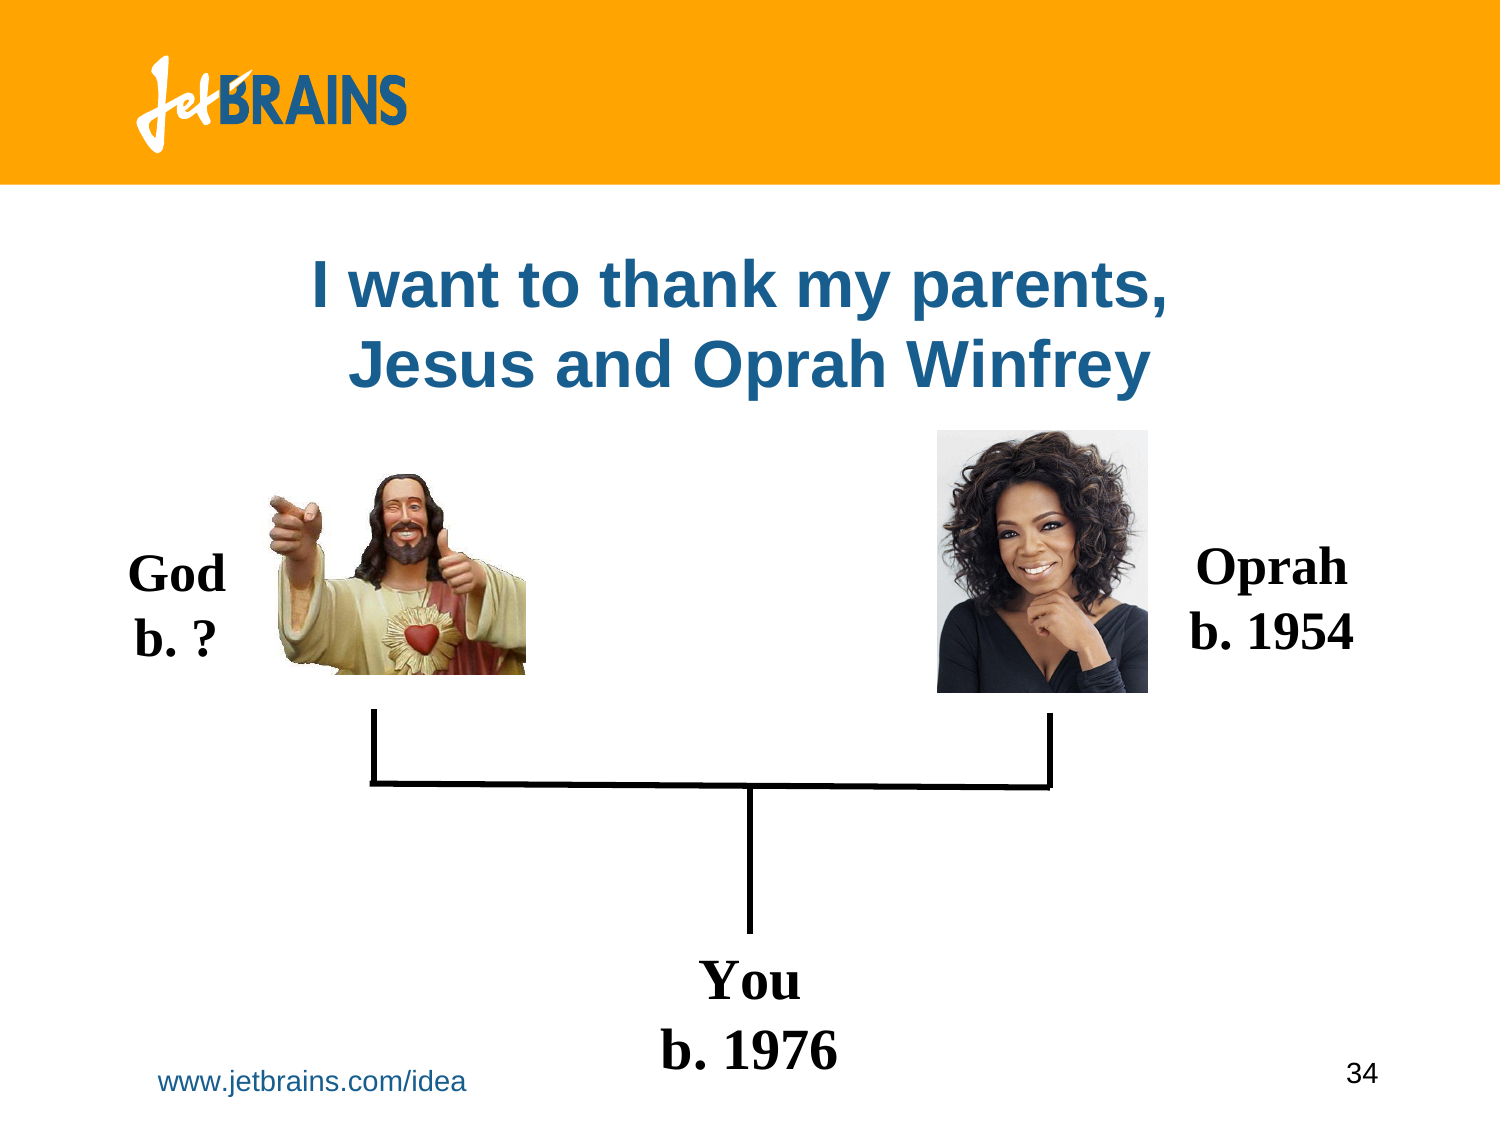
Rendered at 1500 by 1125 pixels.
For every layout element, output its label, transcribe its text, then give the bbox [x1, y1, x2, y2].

text_box You b. 1976 [645, 933, 855, 1089]
text_box Oprah b. 1954 [1174, 523, 1371, 668]
picture [937, 430, 1148, 693]
text_box God b. ? [112, 530, 242, 676]
title I want to thank my parents, Jesus and Oprah Winfrey [83, 232, 1417, 409]
picture [262, 473, 526, 676]
